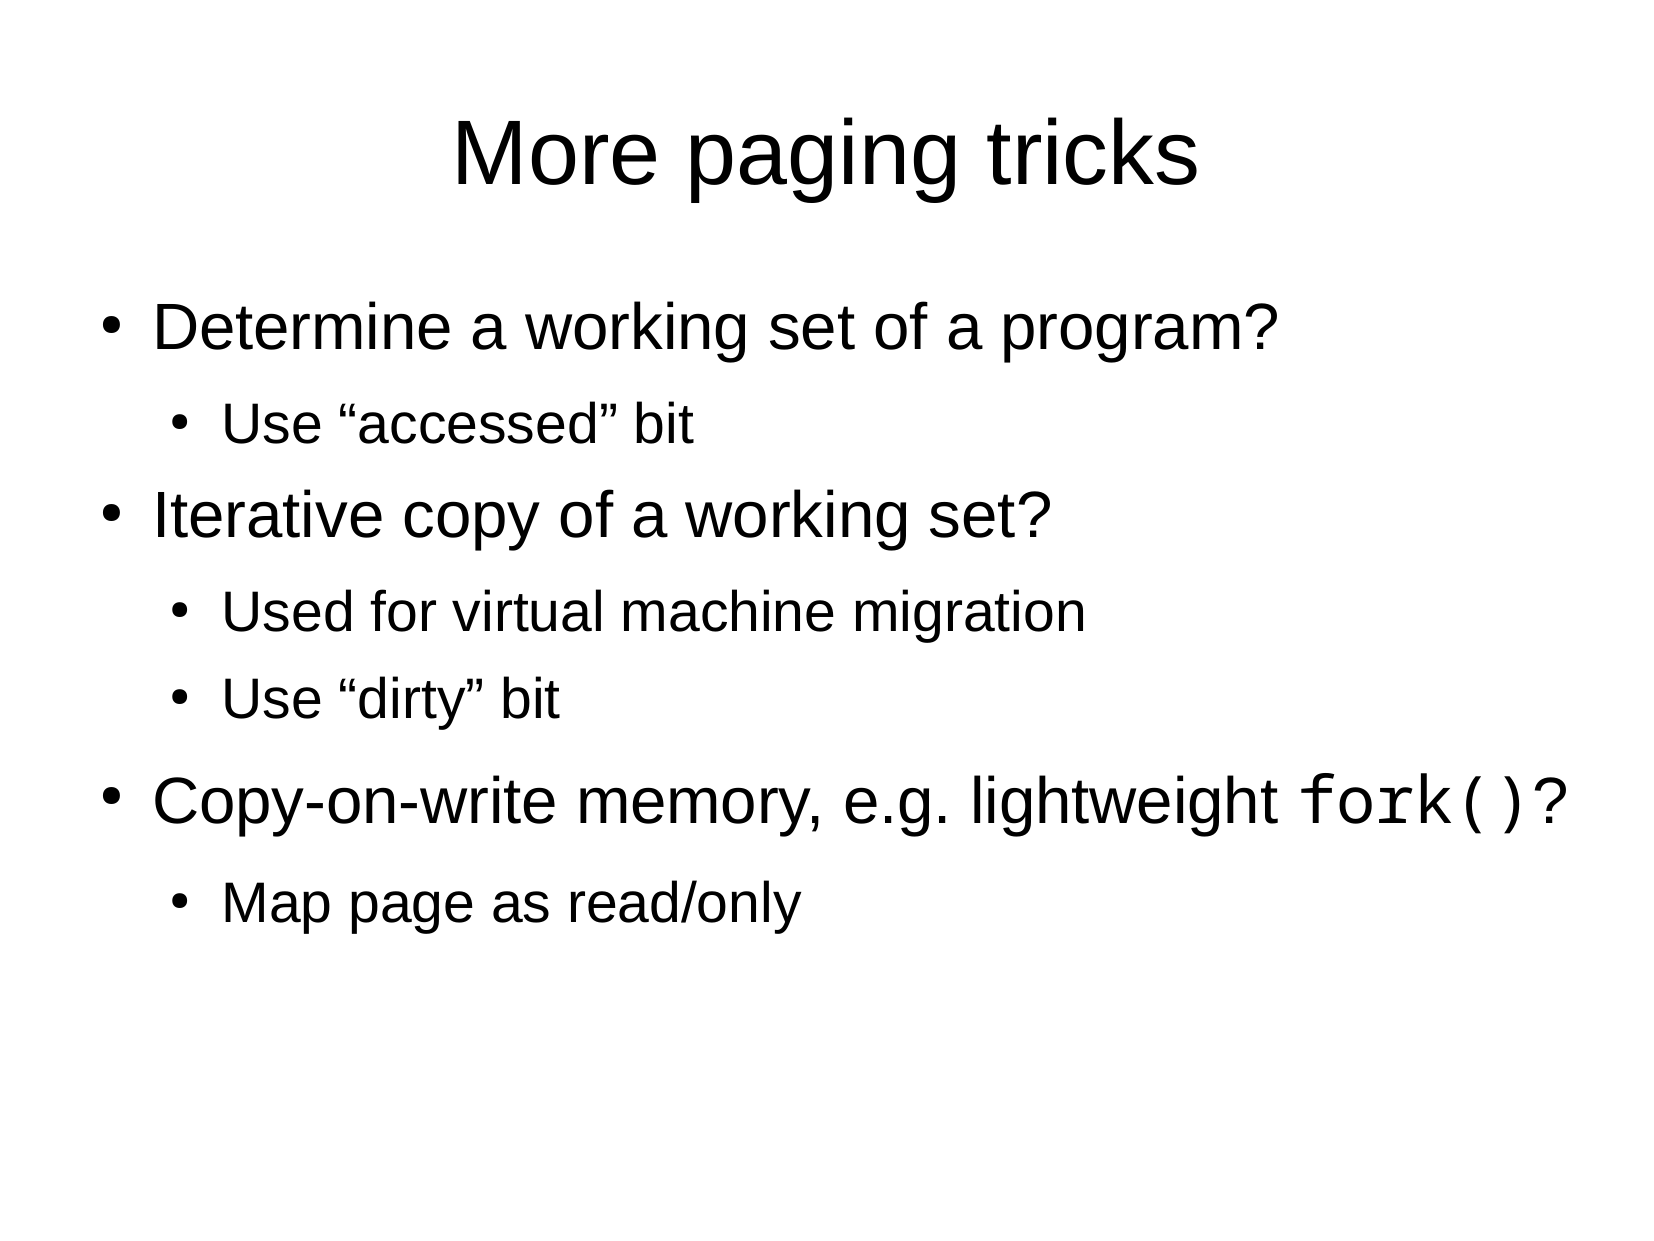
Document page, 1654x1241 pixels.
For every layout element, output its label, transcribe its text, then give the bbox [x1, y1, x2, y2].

title More paging tricks [82, 49, 1571, 257]
list Determine a working set of a program? Use “accessed” bit Iterative copy of a working set? Used for virtual machine migration Use “dirty” bit Copy-on-write memory, e.g. lightweight fork()? Map page as read/only [82, 290, 1571, 1010]
